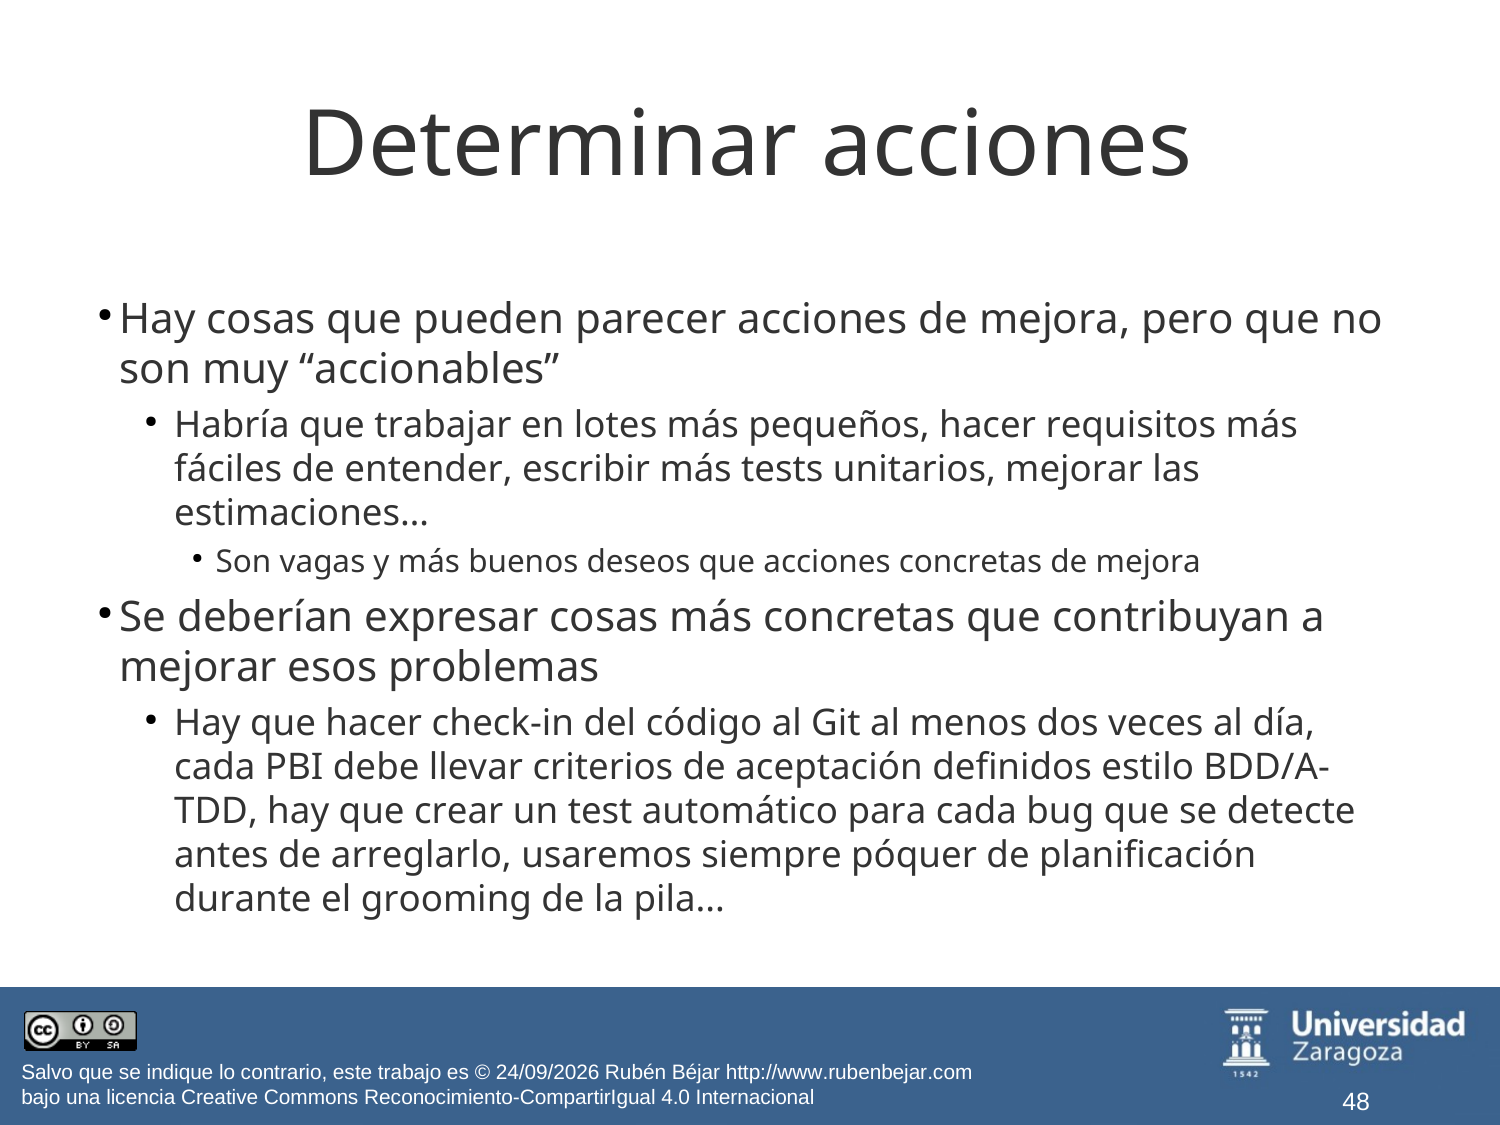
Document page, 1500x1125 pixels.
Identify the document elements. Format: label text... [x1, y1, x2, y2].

list Hay cosas que pueden parecer acciones de mejora, pero que no son muy “accionables” Habría que trabajar en lotes más pequeños, hacer requisitos más fáciles de entender, escribir más tests unitarios, mejorar las estimaciones… Son vagas y más buenos deseos que acciones concretas de mejora Se deberían expresar cosas más concretas que contribuyan a mejorar esos problemas Hay que hacer check-in del código al Git al menos dos veces al día, cada PBI debe llevar criterios de aceptación definidos estilo BDD/A-TDD, hay que crear un test automático para cada bug que se detecte antes de arreglarlo, usaremos siempre póquer de planificación durante el grooming de la pila... [82, 283, 1418, 936]
title Determinar acciones [74, 21, 1420, 257]
picture [0, 987, 1500, 1125]
